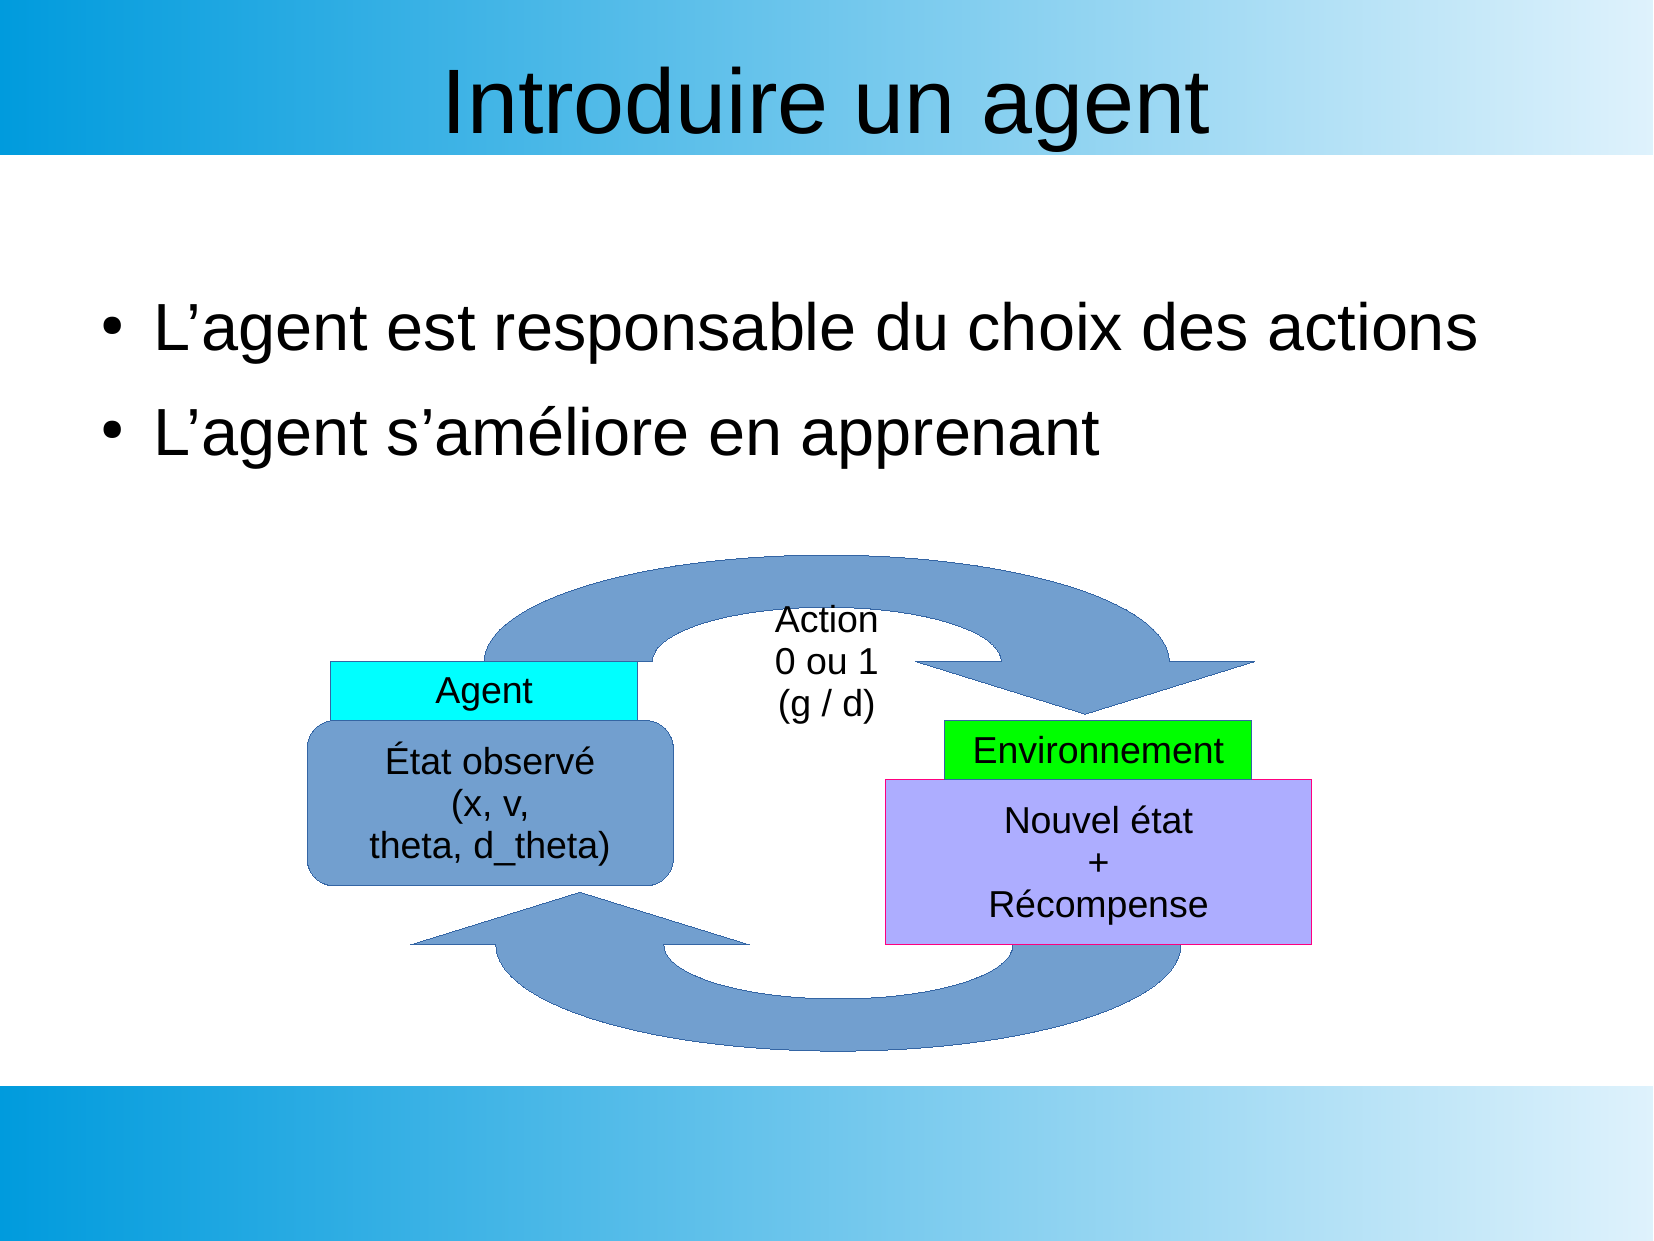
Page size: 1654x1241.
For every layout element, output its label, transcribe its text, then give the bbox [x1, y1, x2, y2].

text_box État observé (x, v, theta, d_theta) [307, 720, 674, 886]
text_box [410, 892, 1181, 1052]
list L’agent est responsable du choix des actions L’agent s’améliore en apprenant [82, 290, 1571, 497]
text_box Environnement [944, 720, 1252, 780]
text_box Nouvel état + Récompense [885, 779, 1312, 945]
text_box Action 0 ou 1 (g / d) [484, 555, 1255, 715]
title Introduire un agent [82, 49, 1571, 155]
text_box Agent [330, 661, 638, 721]
